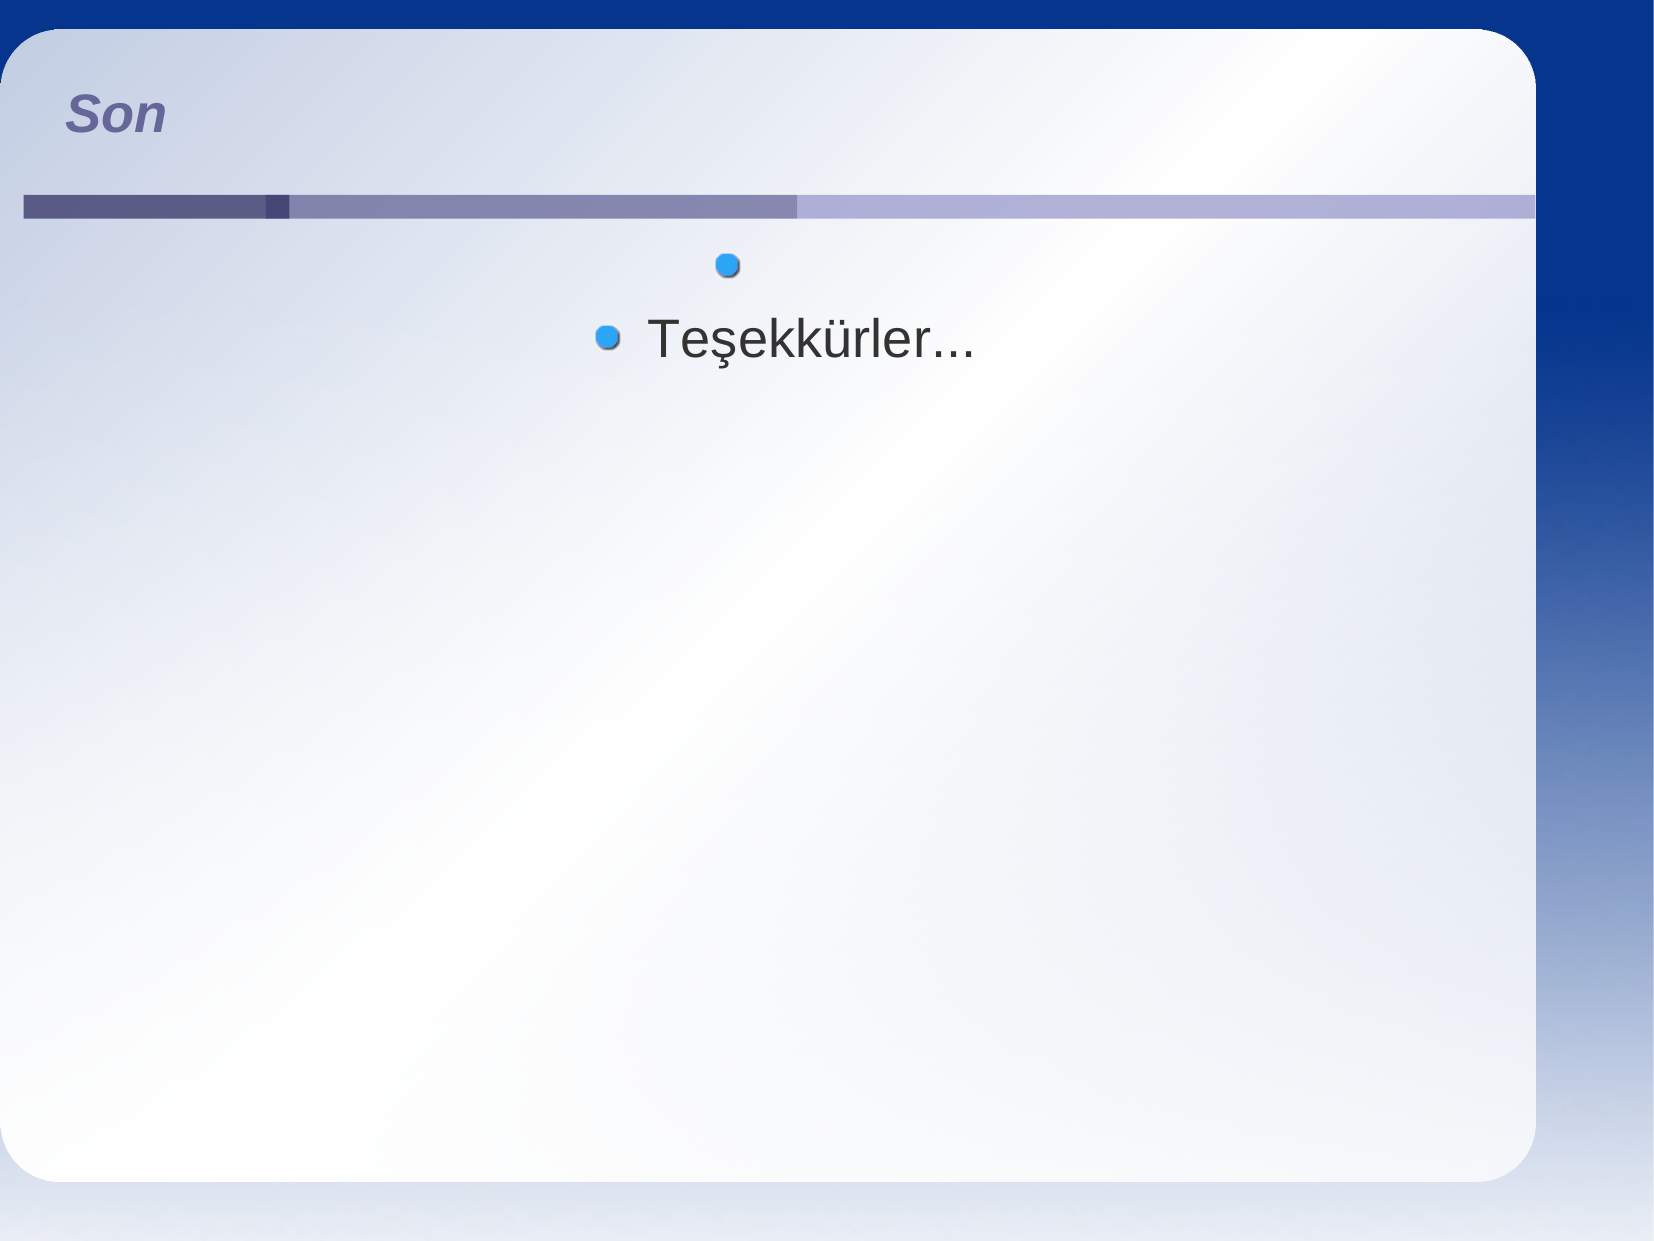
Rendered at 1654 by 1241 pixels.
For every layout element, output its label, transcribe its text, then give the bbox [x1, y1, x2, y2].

title Son [29, 49, 1506, 178]
list Teşekkürler... [29, 236, 1506, 1152]
picture [0, 0, 1654, 1241]
